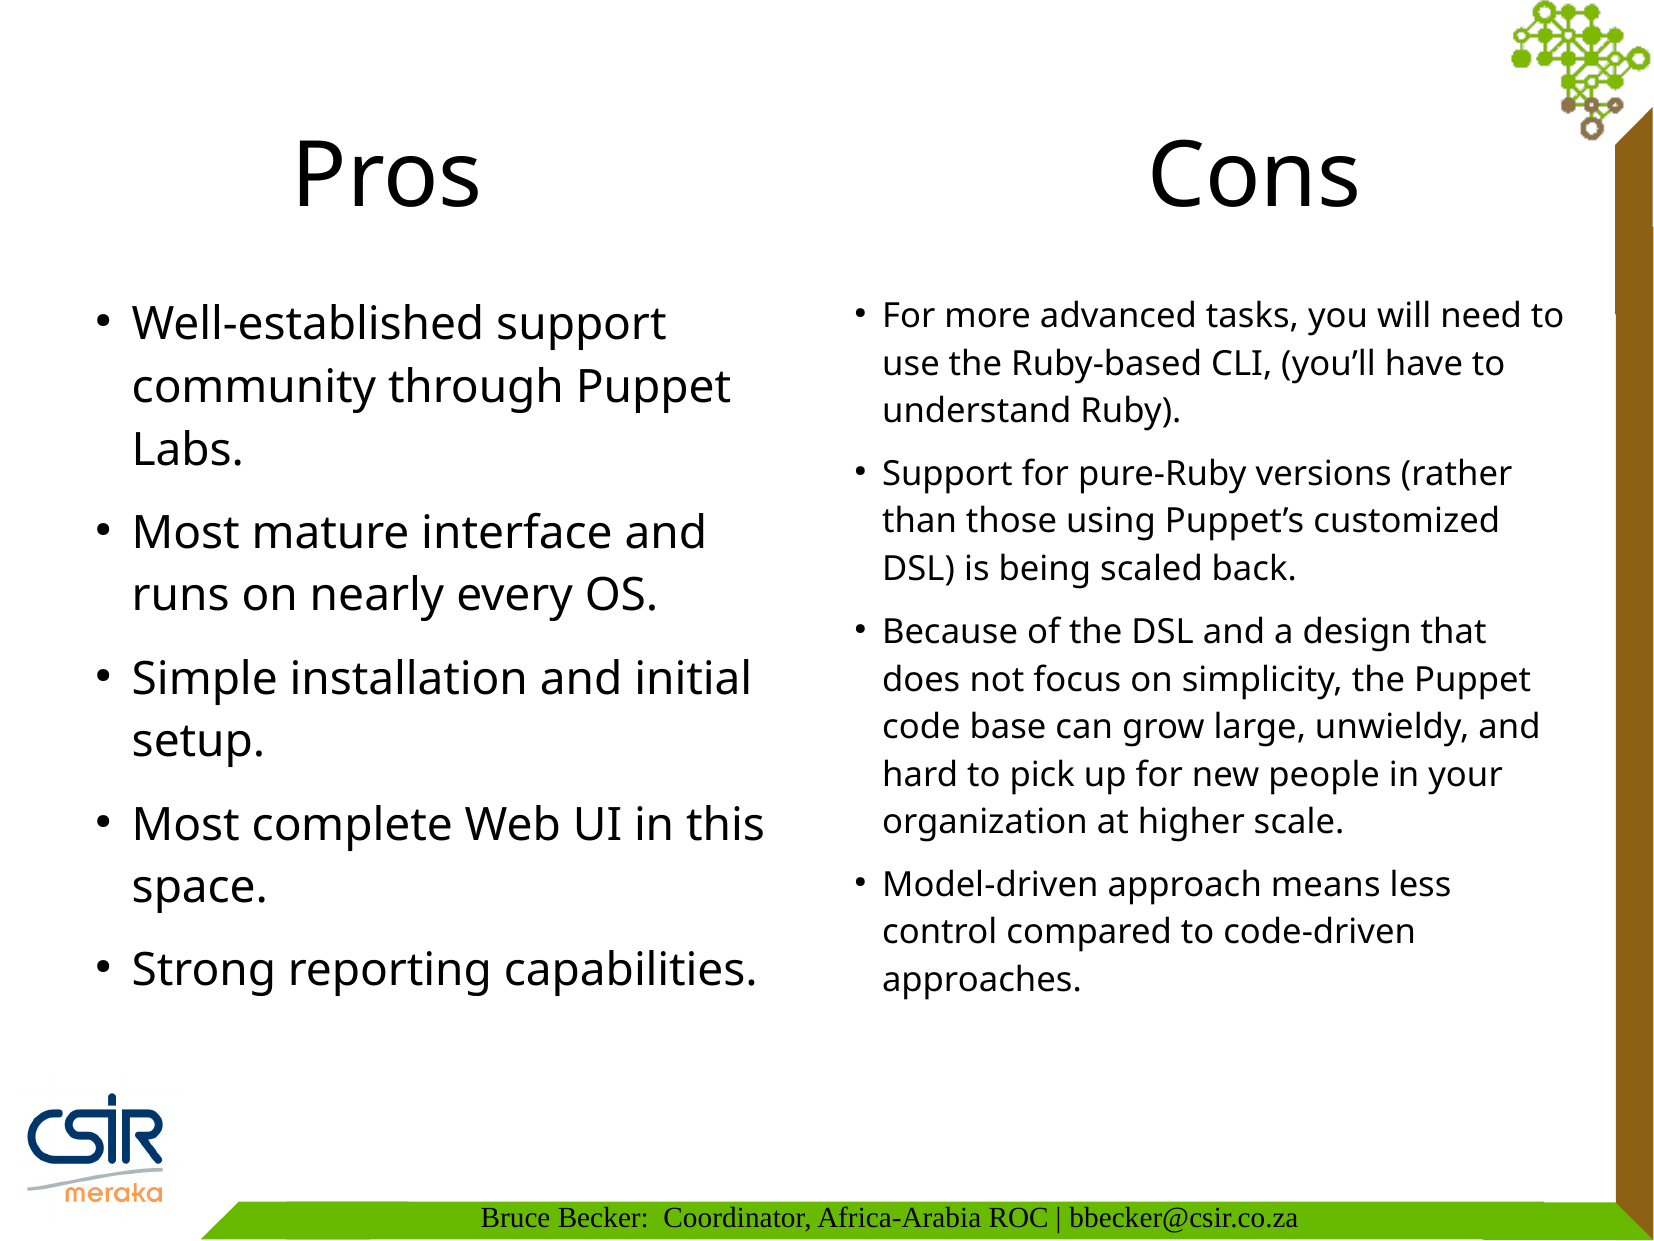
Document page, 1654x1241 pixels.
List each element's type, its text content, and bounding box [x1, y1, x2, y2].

list For more advanced tasks, you will need to use the Ruby-based CLI, (you’ll have to understand Ruby). Support for pure-Ruby versions (rather than those using Puppet’s customized DSL) is being scaled back. Because of the DSL and a design that does not focus on simplicity, the Puppet code base can grow large, unwieldy, and hard to pick up for new people in your organization at higher scale. Model-driven approach means less control compared to code-driven approaches. [845, 290, 1572, 1010]
list Well-established support community through Puppet Labs. Most mature interface and runs on nearly every OS. Simple installation and initial setup. Most complete Web UI in this space. Strong reporting capabilities. [82, 290, 809, 1010]
picture [1503, 0, 1654, 144]
picture [12, 1074, 178, 1225]
title Pros Cons [82, 67, 1571, 275]
